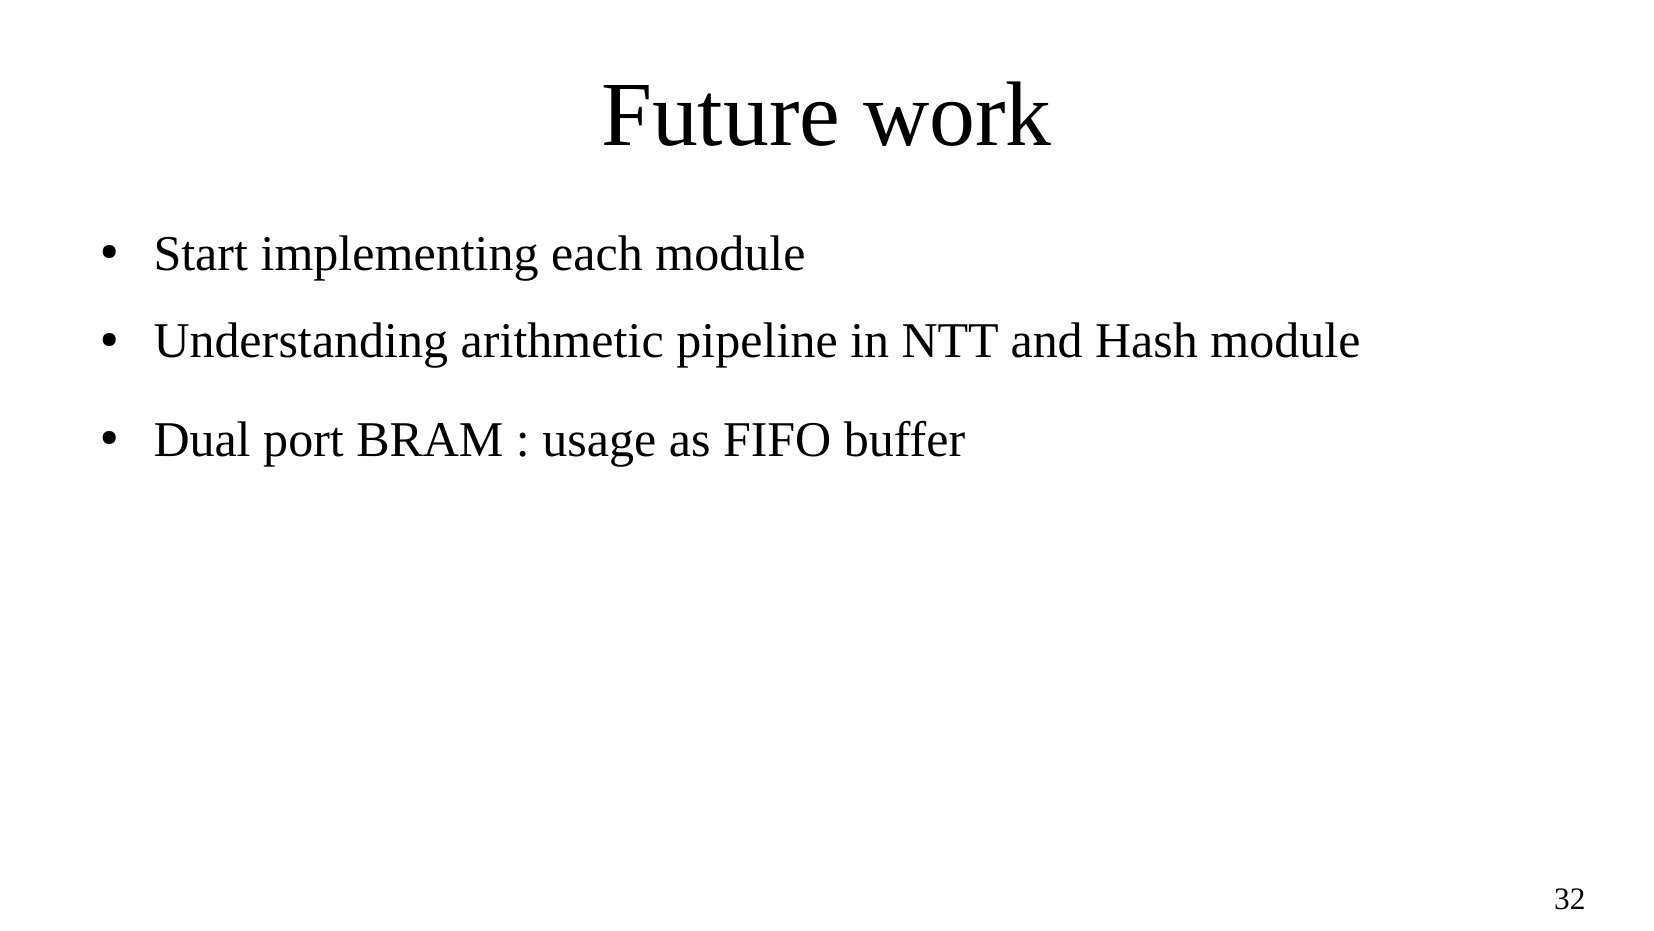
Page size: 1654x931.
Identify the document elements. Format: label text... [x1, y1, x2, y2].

list Start implementing each module Understanding arithmetic pipeline in NTT and Hash module Dual port BRAM : usage as FIFO buffer [82, 217, 1571, 757]
title Future work [82, 63, 1571, 166]
